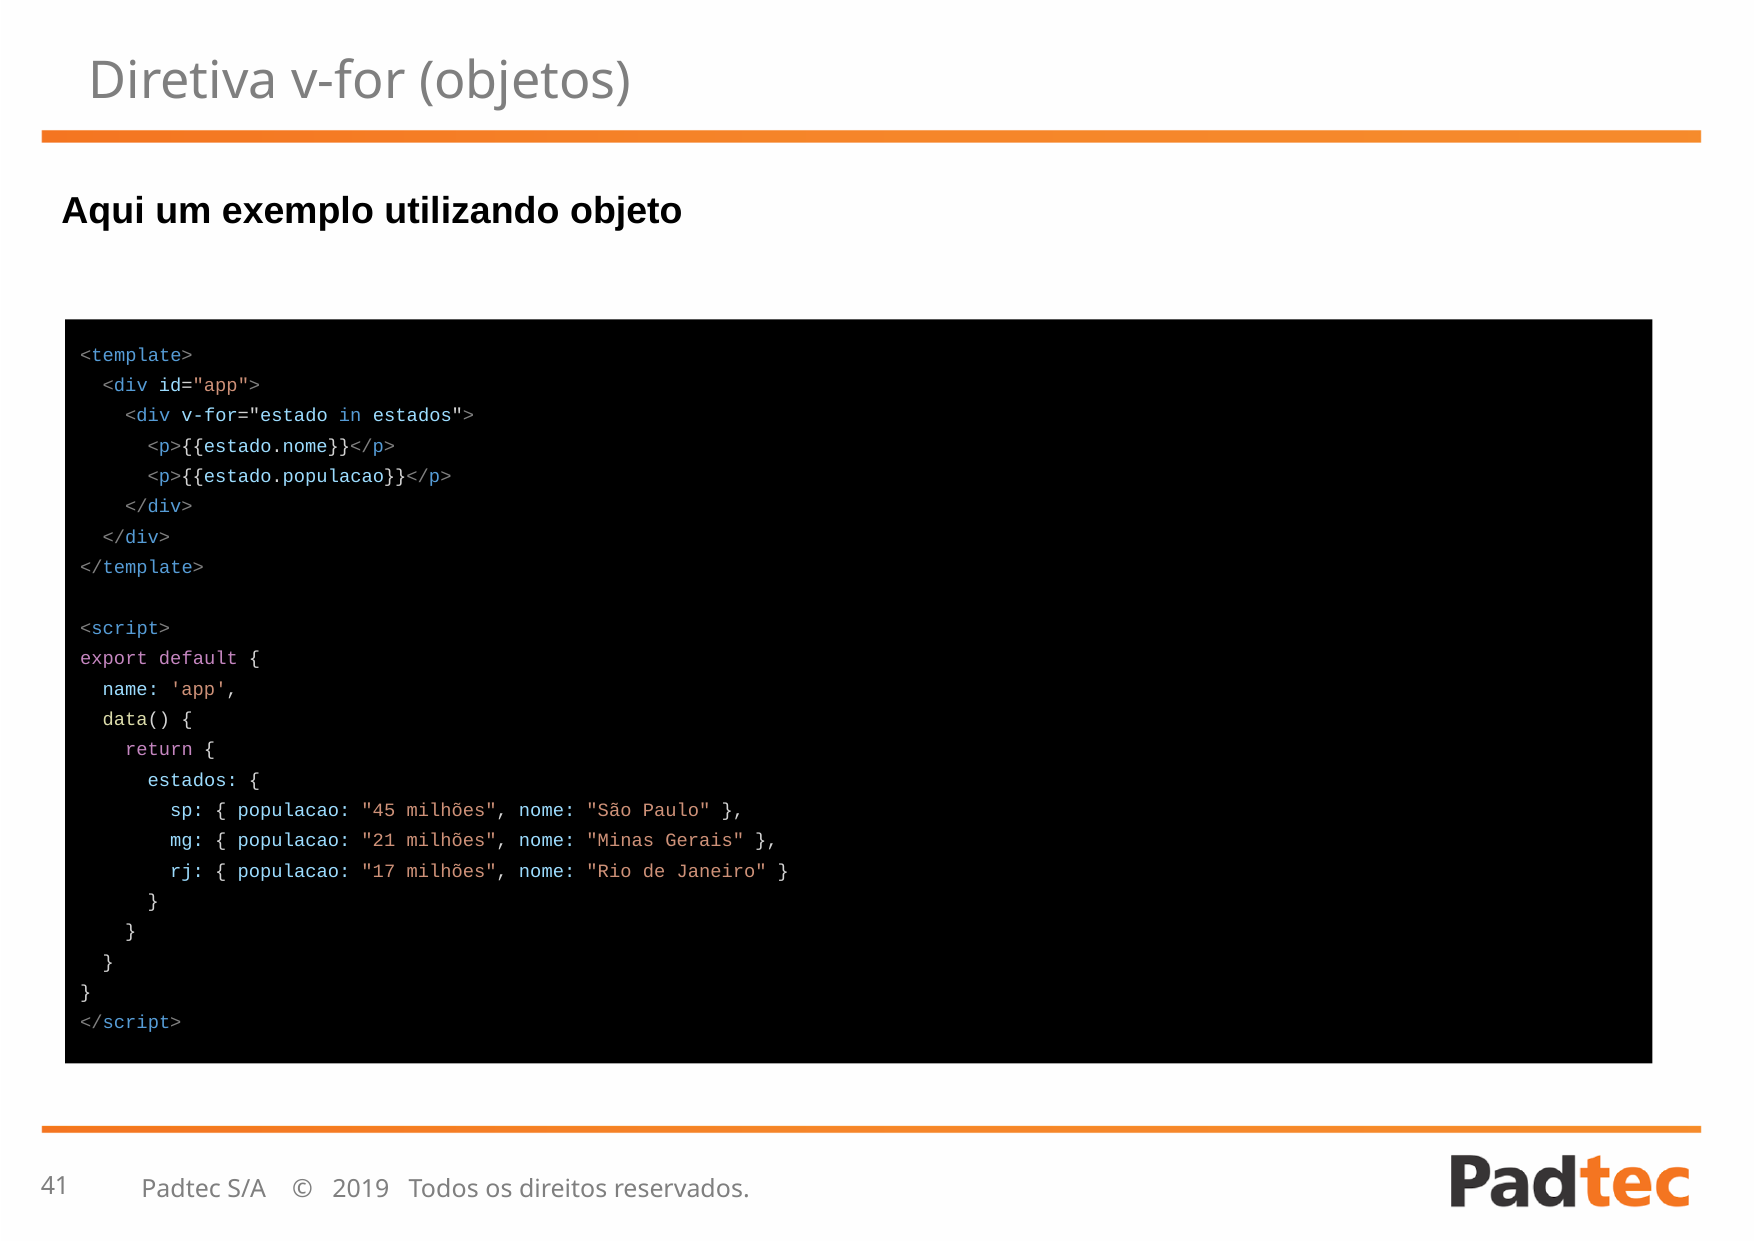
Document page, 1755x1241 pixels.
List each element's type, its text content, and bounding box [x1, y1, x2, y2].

picture [0, 0, 1755, 1241]
title Diretiva v-for (objetos) [73, 29, 1653, 127]
text_box <template> <div id="app"> <div v-for="estado in estados"> <p>{{estado.nome}}</p> <p>{{estado.populacao}}</p> </div> </div> </template> <script> export default { name: 'app', data() { return { estados: { sp: { populacao: "45 milhões", nome: "São Paulo" }, mg: { populacao: "21 milhões", nome: "Minas Gerais" }, rj: { populacao: "17 milhões", nome: "Rio de Janeiro" } } } } } </script> [65, 319, 1653, 1064]
text_box Aqui um exemplo utilizando objeto [46, 171, 1688, 296]
